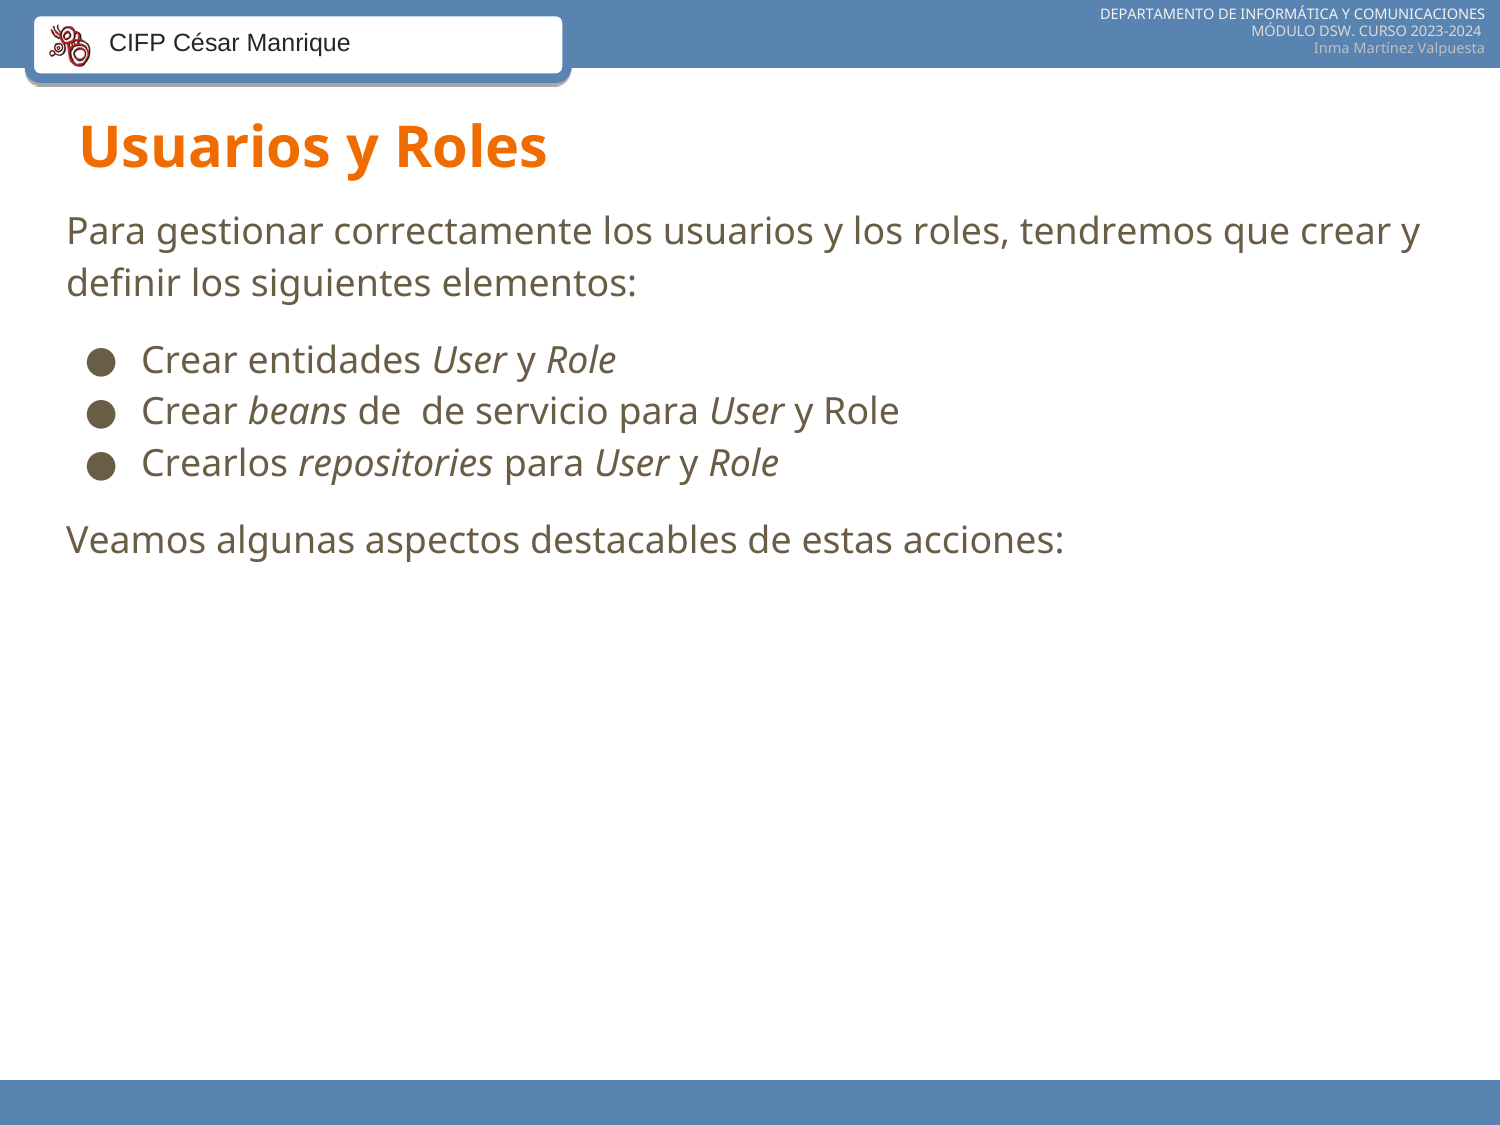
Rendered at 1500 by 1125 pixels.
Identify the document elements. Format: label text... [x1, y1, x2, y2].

list Para gestionar correctamente los usuarios y los roles, tendremos que crear y definir los siguientes elementos: Crear entidades User y Role Crear beans de de servicio para User y Role Crearlos repositories para User y Role Veamos algunas aspectos destacables de estas acciones: [51, 185, 1449, 1101]
picture [47, 23, 93, 67]
title Usuarios y Roles [63, 94, 1430, 194]
